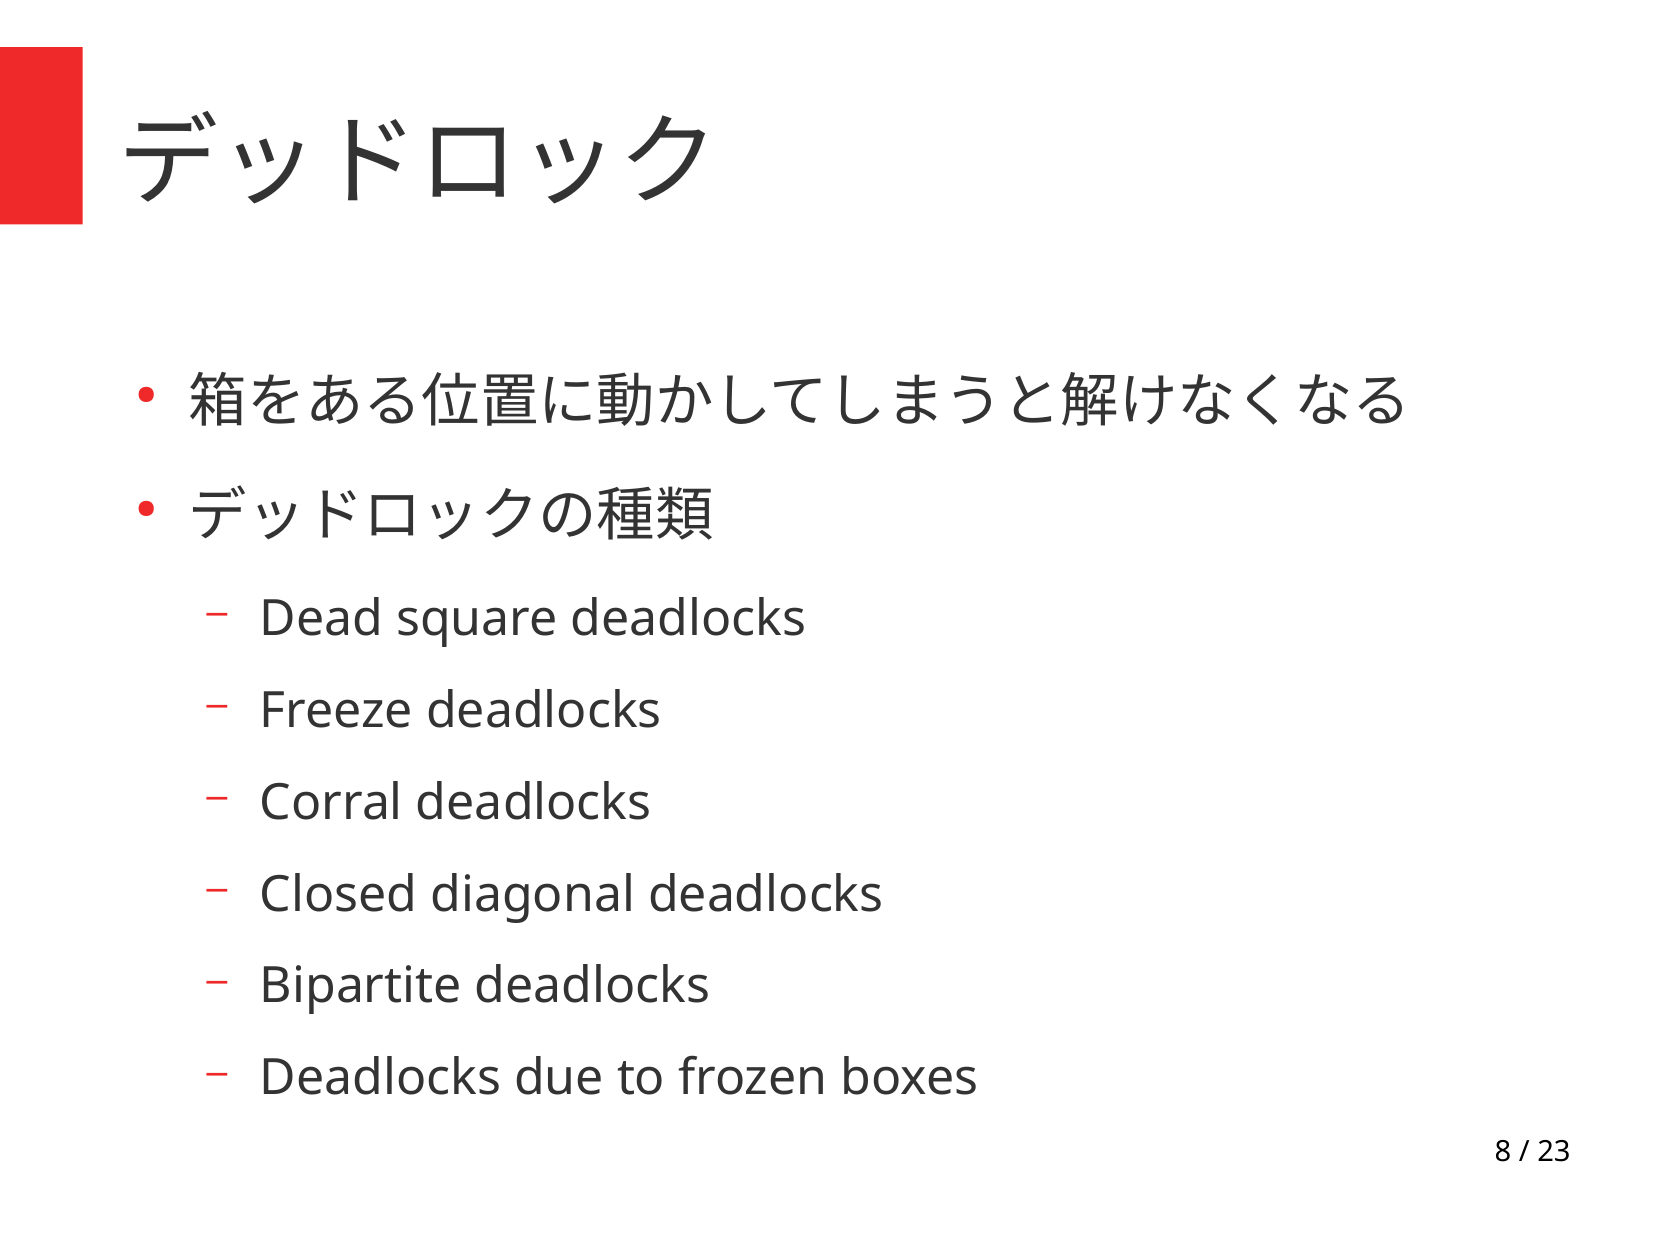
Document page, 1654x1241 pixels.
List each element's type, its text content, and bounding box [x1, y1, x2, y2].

title デッドロック [118, 49, 1571, 257]
list 箱をある位置に動かしてしまうと解けなくなる デッドロックの種類 Dead square deadlocks Freeze deadlocks Corral deadlocks Closed diagonal deadlocks Bipartite deadlocks Deadlocks due to frozen boxes [118, 354, 1536, 1074]
